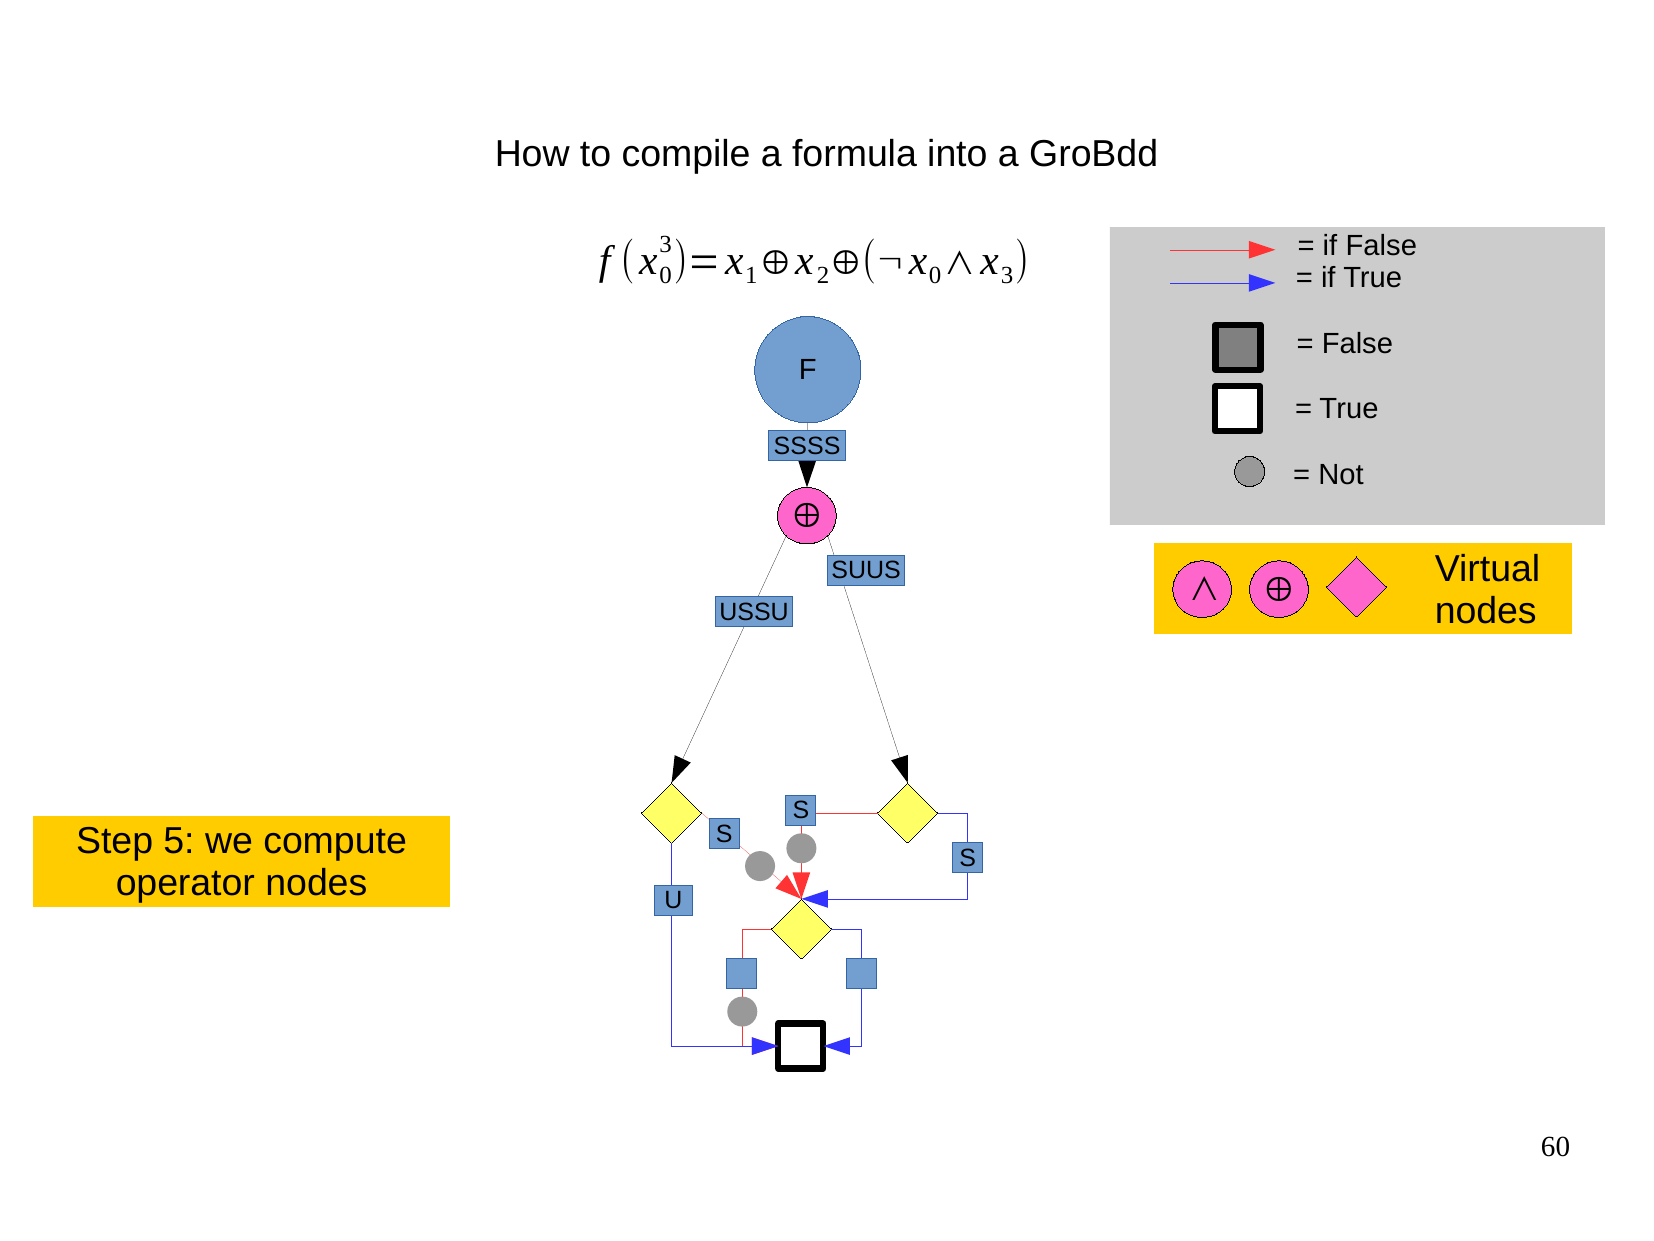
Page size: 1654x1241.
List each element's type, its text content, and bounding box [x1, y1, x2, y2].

text_box [1154, 543, 1420, 634]
text_box SUUS [827, 555, 905, 586]
text_box Virtual nodes [1420, 540, 1571, 639]
text_box S [952, 842, 983, 873]
text_box [1215, 386, 1261, 432]
text_box [846, 958, 877, 989]
text_box S [709, 818, 740, 849]
chart [782, 490, 830, 537]
text_box Step 5: we compute operator nodes [33, 816, 450, 907]
text_box [830, 498, 837, 533]
text_box [1234, 456, 1265, 487]
text_box [726, 958, 757, 989]
text_box [771, 899, 832, 959]
text_box U [654, 885, 693, 916]
chart [1181, 563, 1229, 610]
text_box SSSS [768, 430, 846, 461]
text_box [727, 996, 758, 1027]
text_box [777, 500, 782, 531]
chart [1254, 563, 1302, 610]
text_box USSU [715, 596, 793, 627]
text_box [778, 1023, 824, 1069]
text_box S [785, 795, 816, 826]
title How to compile a formula into a GroBdd [82, 49, 1571, 257]
text_box [787, 537, 826, 544]
text_box F [754, 316, 861, 423]
text_box = if False = if True = False = True = Not [1109, 227, 1605, 525]
text_box [877, 782, 938, 843]
chart [590, 257, 1036, 289]
text_box [641, 782, 701, 843]
text_box [745, 851, 776, 882]
text_box [1215, 324, 1261, 370]
text_box [786, 833, 817, 864]
